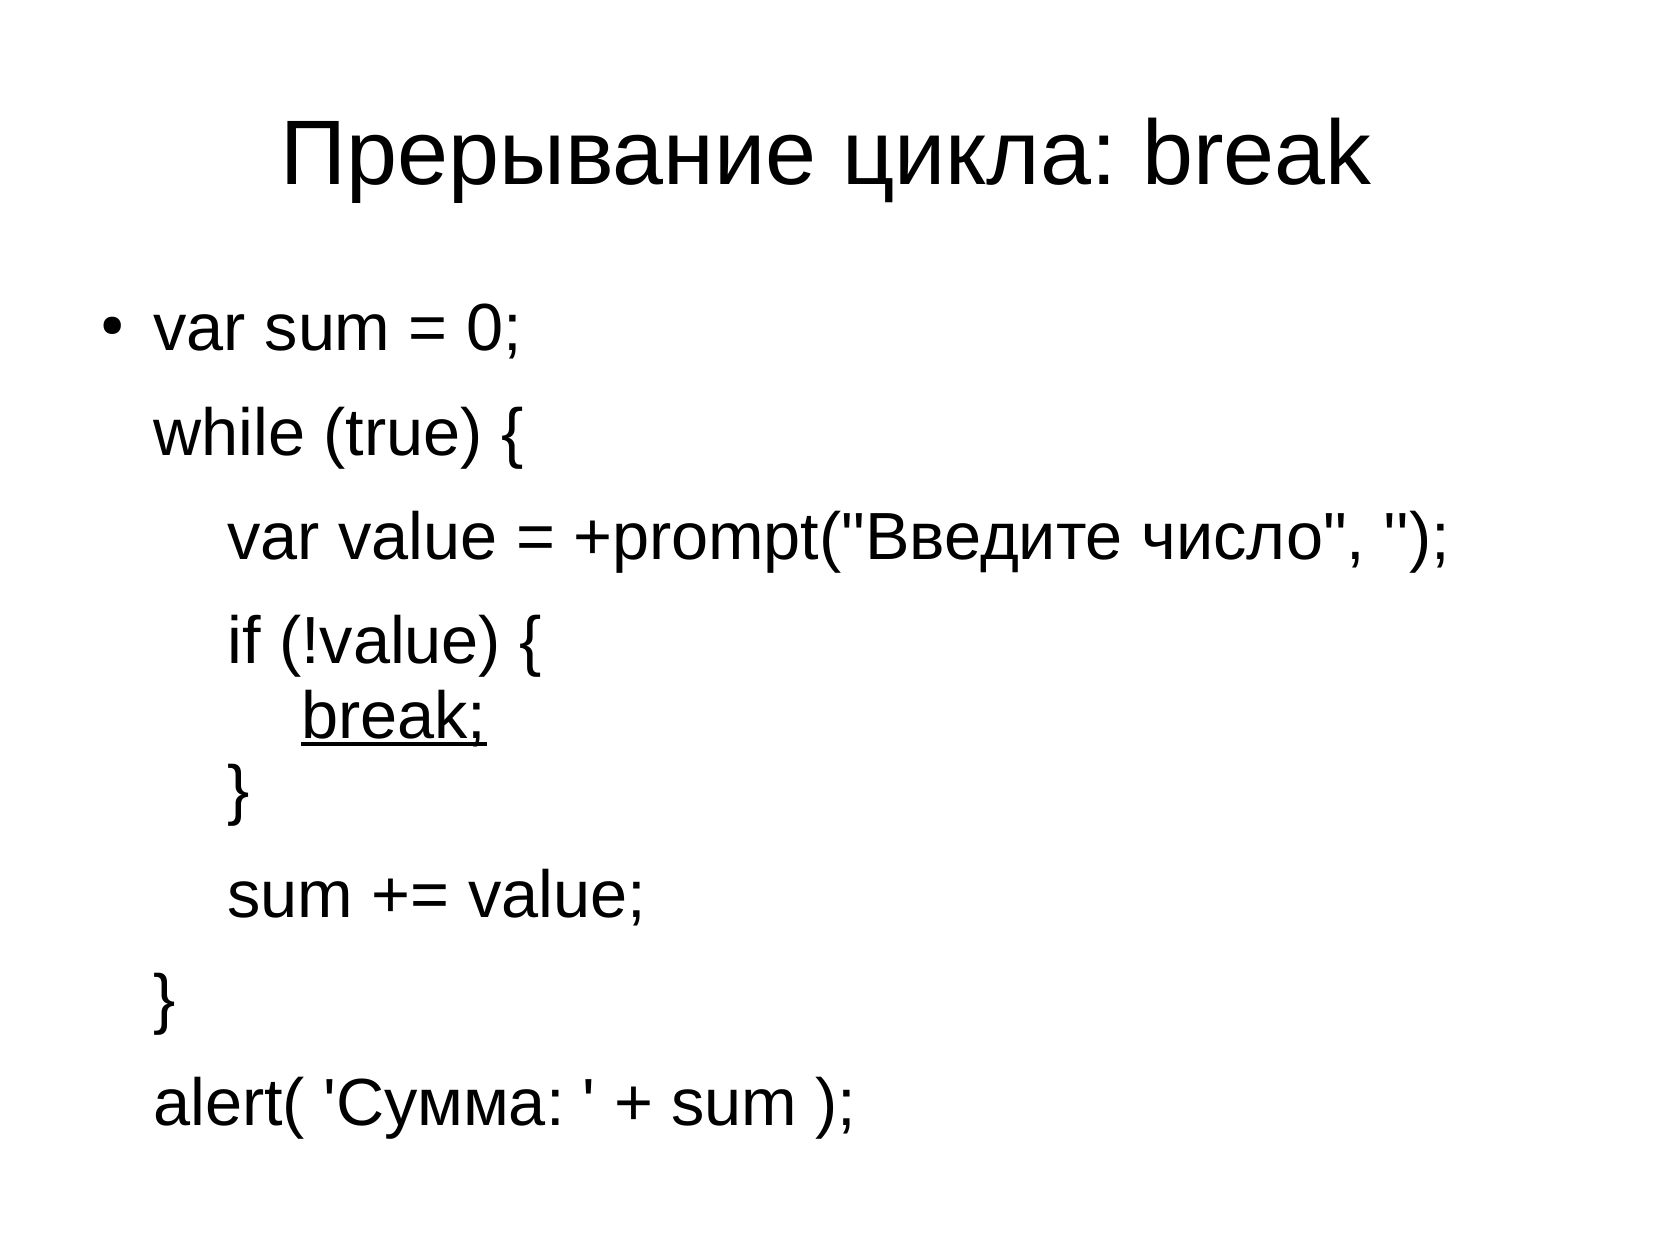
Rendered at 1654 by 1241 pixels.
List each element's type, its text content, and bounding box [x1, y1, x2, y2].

list var sum = 0; while (true) { var value = +prompt("Введите число", ''); if (!value) { break; } sum += value; } alert( 'Сумма: ' + sum ); [82, 290, 1571, 1140]
title Прерывание цикла: break [82, 49, 1571, 257]
